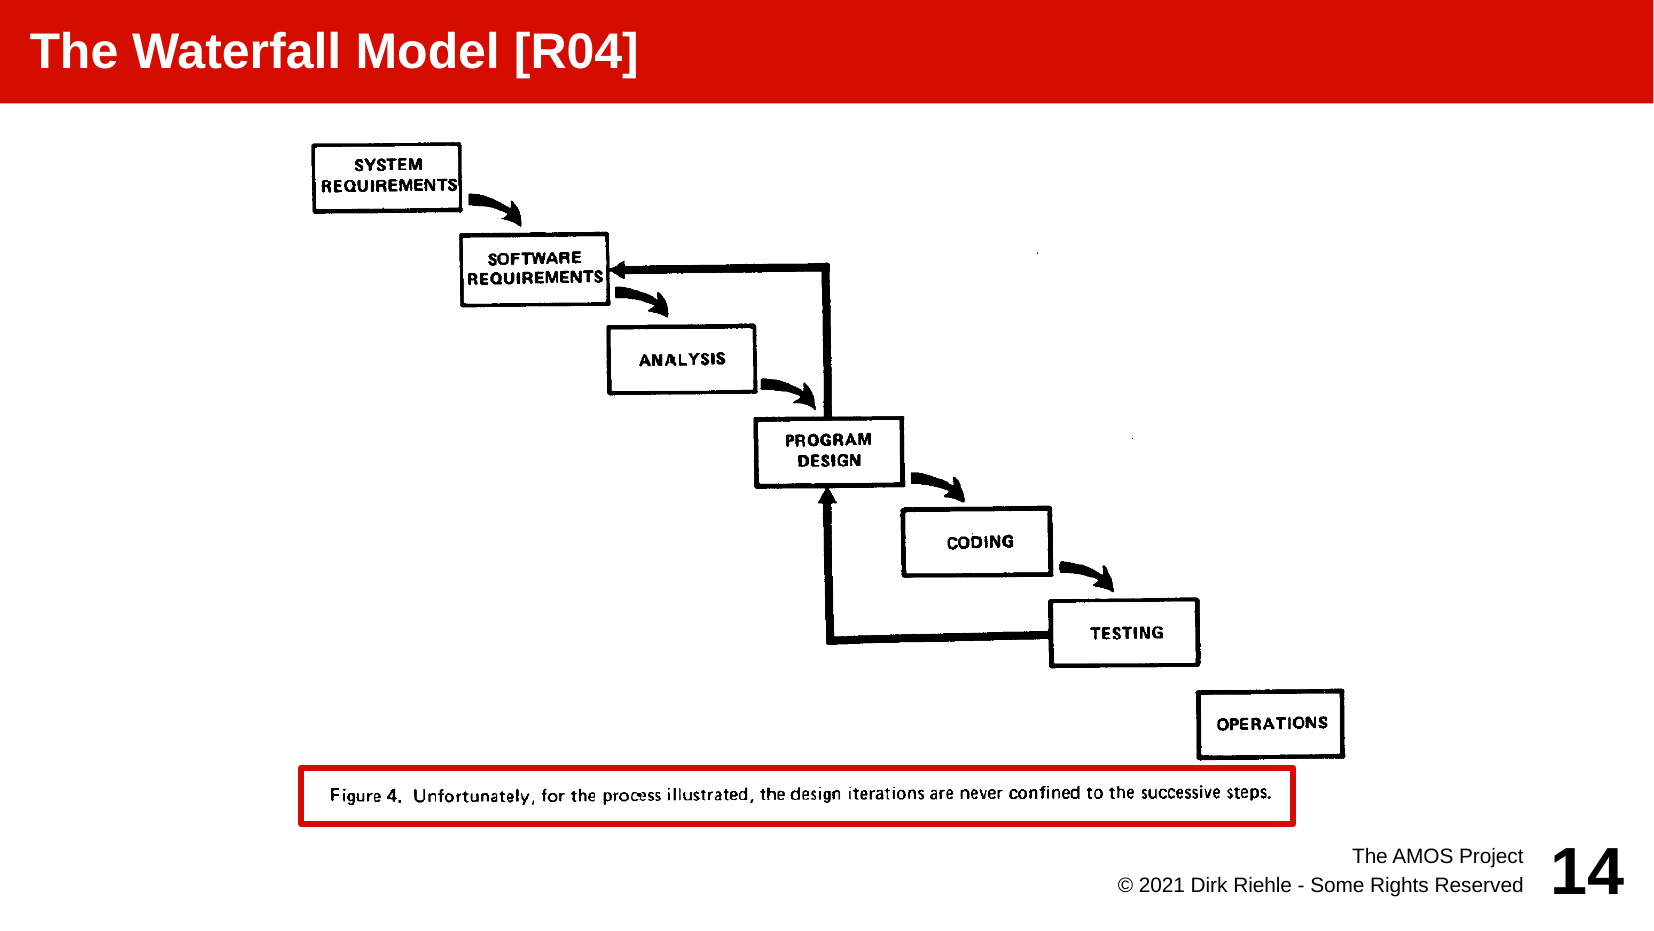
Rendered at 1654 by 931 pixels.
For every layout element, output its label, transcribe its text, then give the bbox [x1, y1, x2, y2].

picture [289, 132, 1364, 813]
picture [304, 771, 1290, 813]
title The Waterfall Model [R04] [0, 0, 1654, 104]
